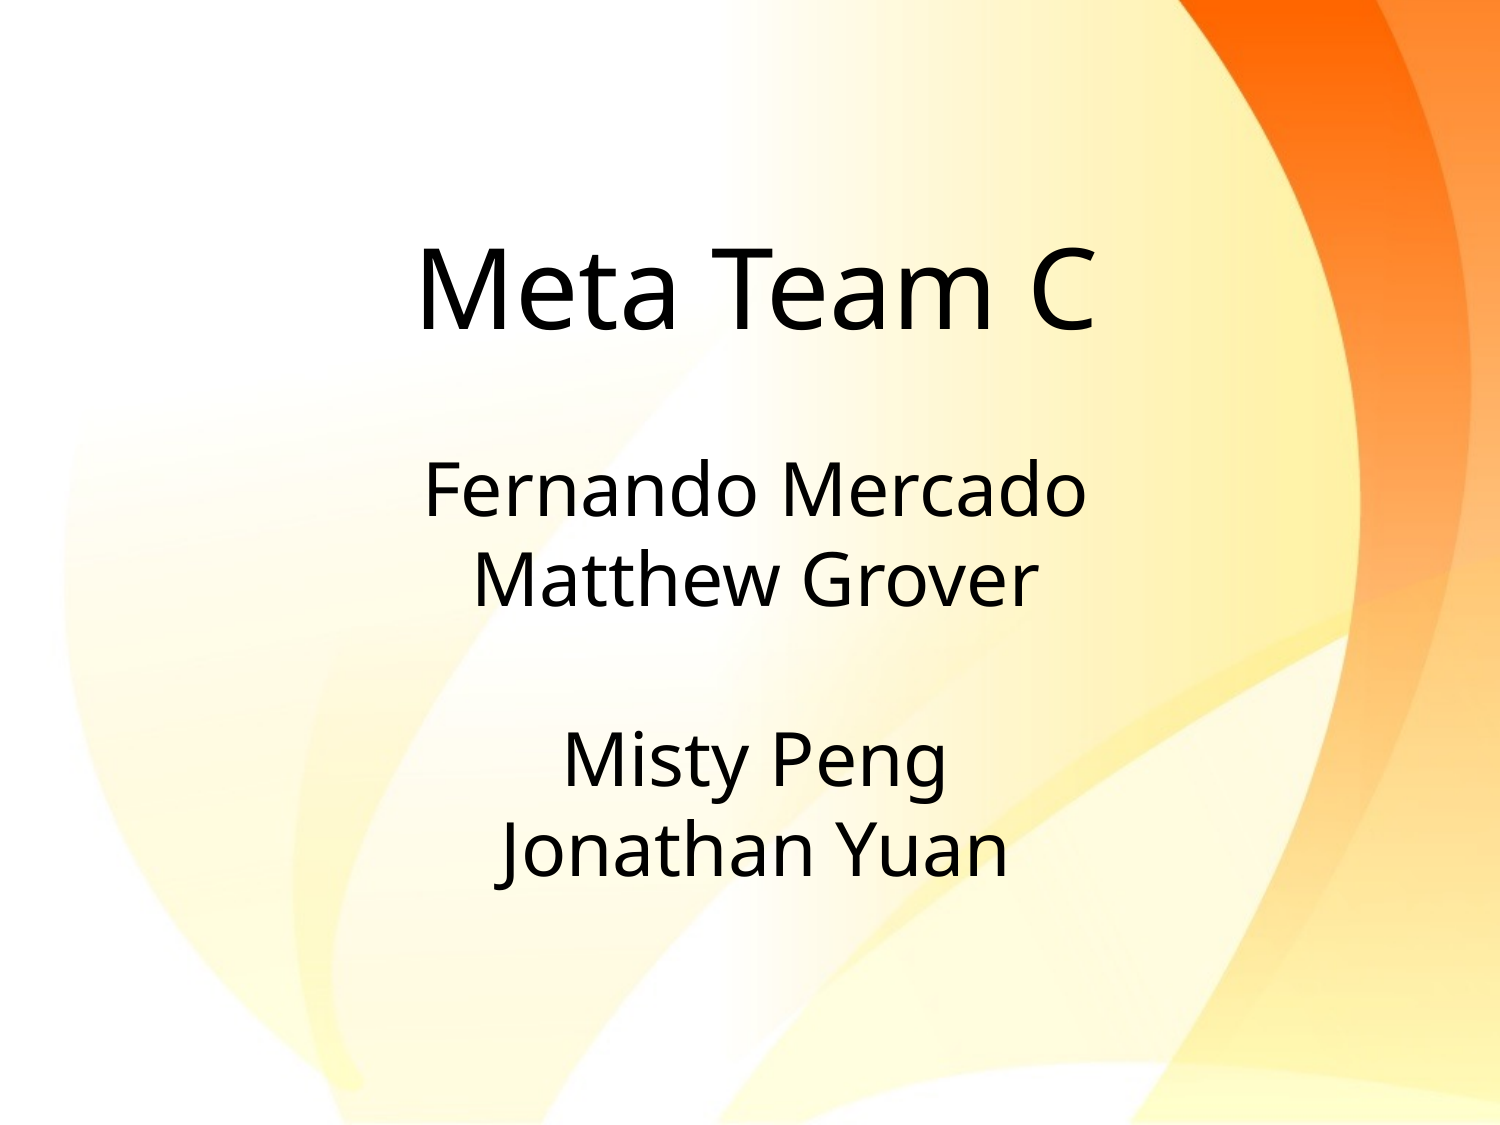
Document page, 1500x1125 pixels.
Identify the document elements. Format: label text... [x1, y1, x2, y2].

picture [0, 0, 1500, 1125]
text_box Meta Team C Fernando Mercado Matthew Grover Misty Peng Jonathan Yuan [108, 187, 1403, 351]
